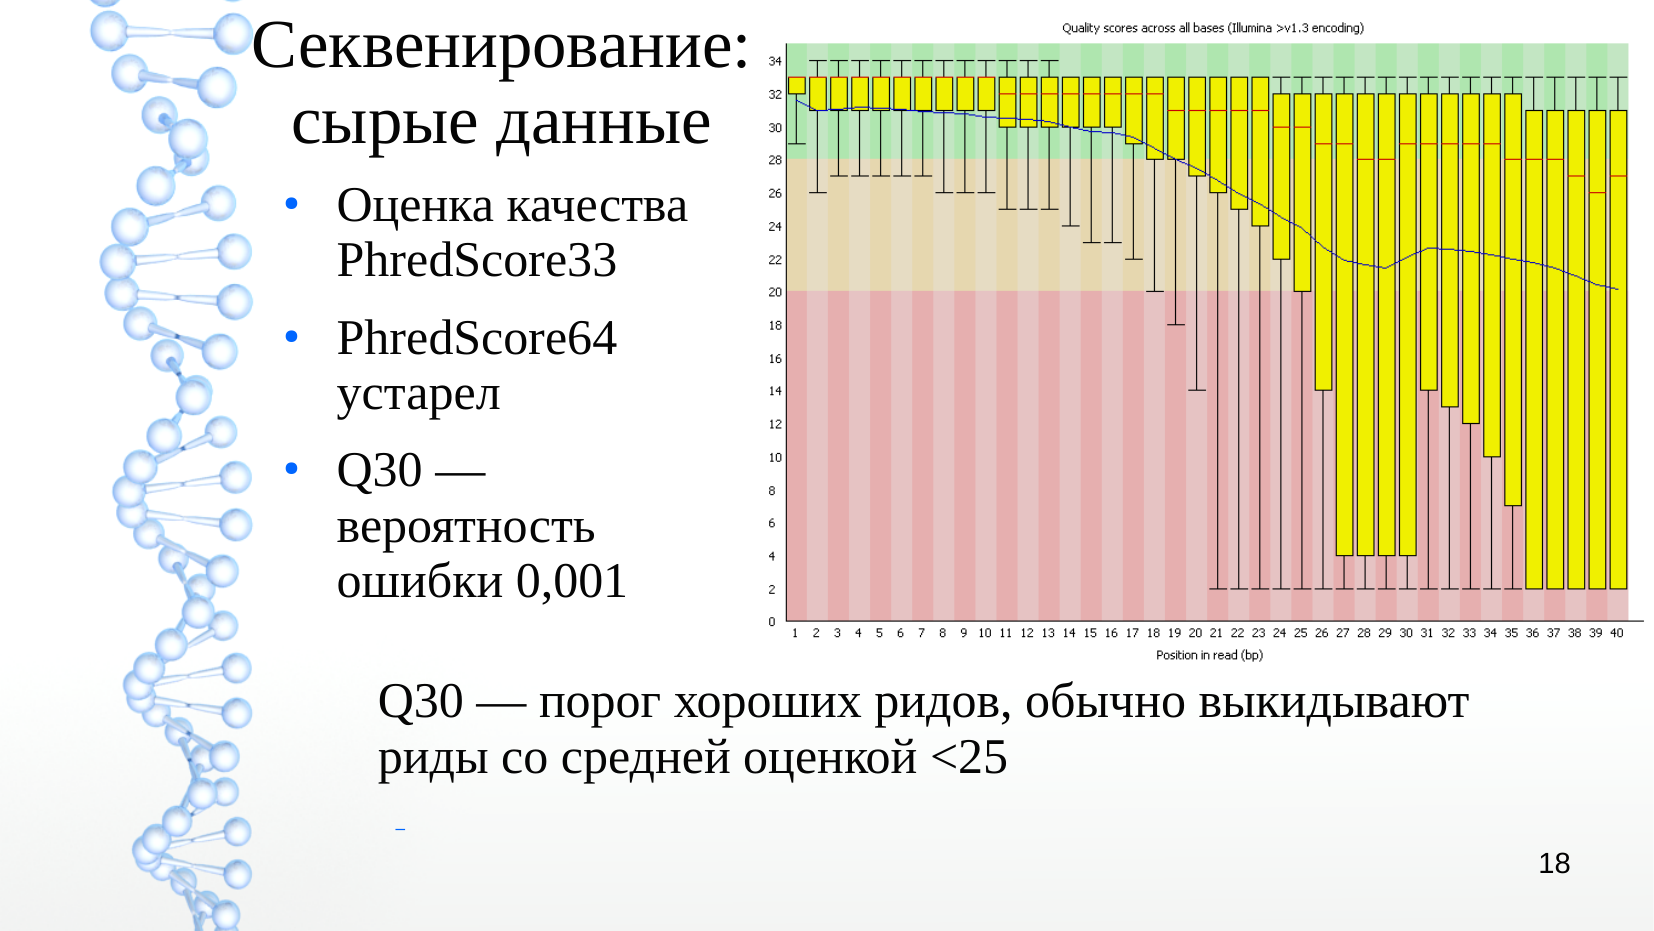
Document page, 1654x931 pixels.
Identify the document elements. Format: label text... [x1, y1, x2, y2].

list Q30 — порог хороших ридов, обычно выкидывают риды со средней оценкой <25 [307, 673, 1560, 886]
list Оценка качества PhredScore33 PhredScore64 устарел Q30 — вероятность ошибки 0,001 [265, 177, 756, 650]
title Секвенирование: сырые данные [165, 6, 767, 159]
picture [0, 0, 1654, 931]
